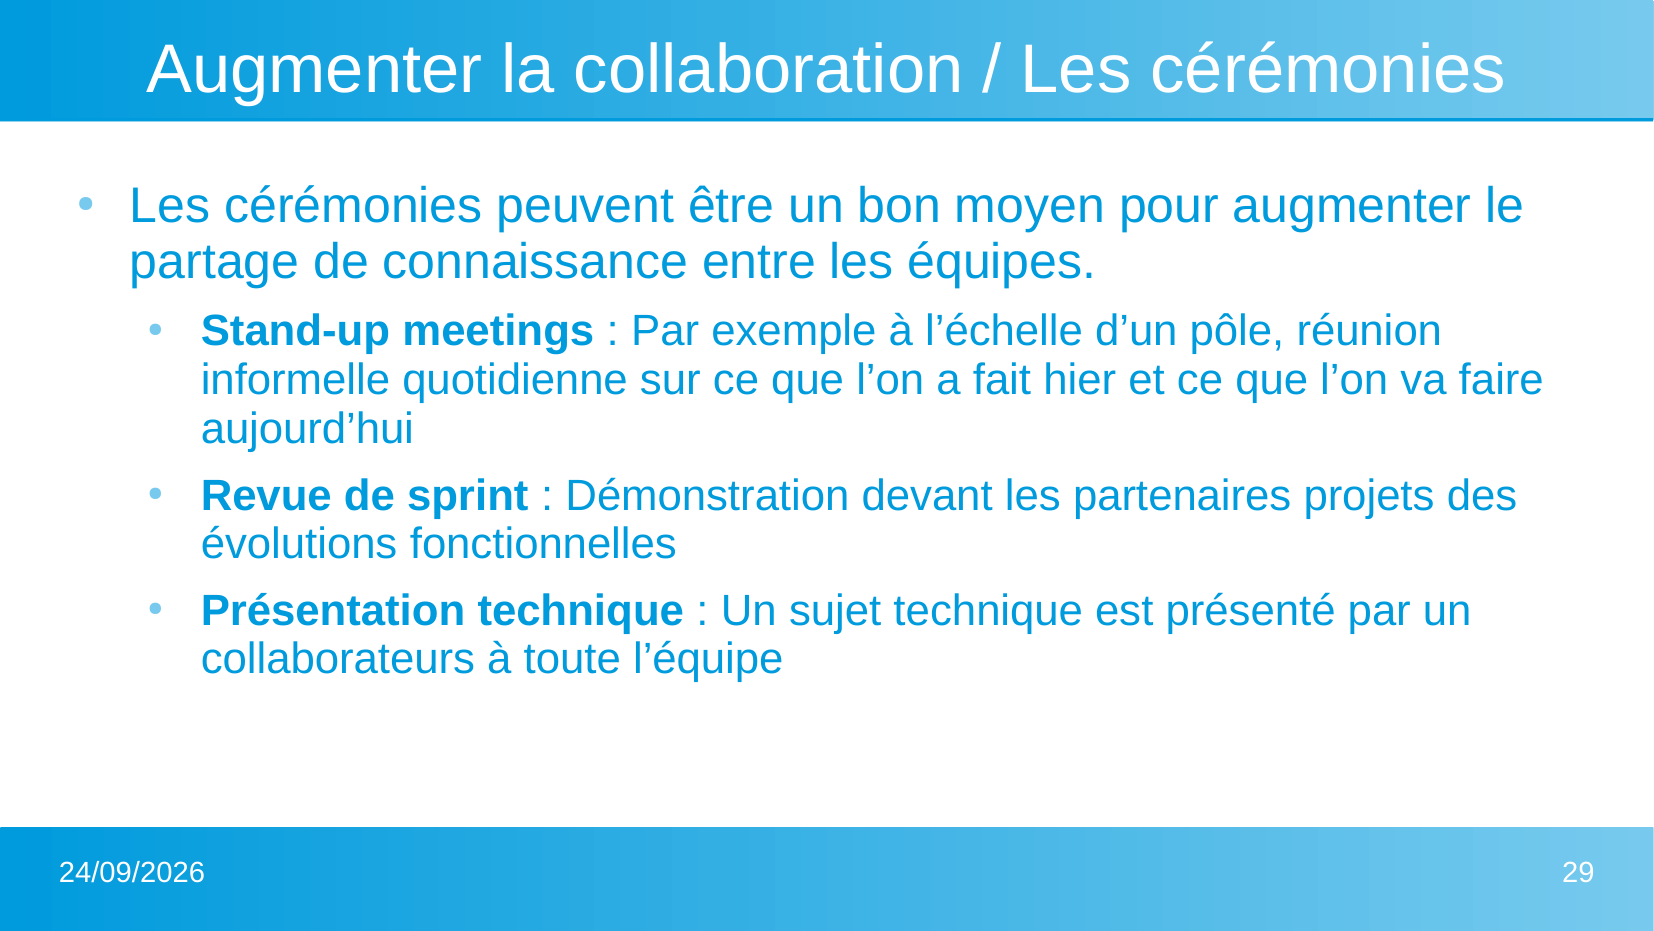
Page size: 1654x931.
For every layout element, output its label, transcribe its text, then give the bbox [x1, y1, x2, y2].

title Augmenter la collaboration / Les cérémonies [59, 29, 1595, 108]
list Les cérémonies peuvent être un bon moyen pour augmenter le partage de connaissance entre les équipes. Stand-up meetings : Par exemple à l’échelle d’un pôle, réunion informelle quotidienne sur ce que l’on a fait hier et ce que l’on va faire aujourd’hui Revue de sprint : Démonstration devant les partenaires projets des évolutions fonctionnelles Présentation technique : Un sujet technique est présenté par un collaborateurs à toute l’équipe [59, 177, 1595, 768]
